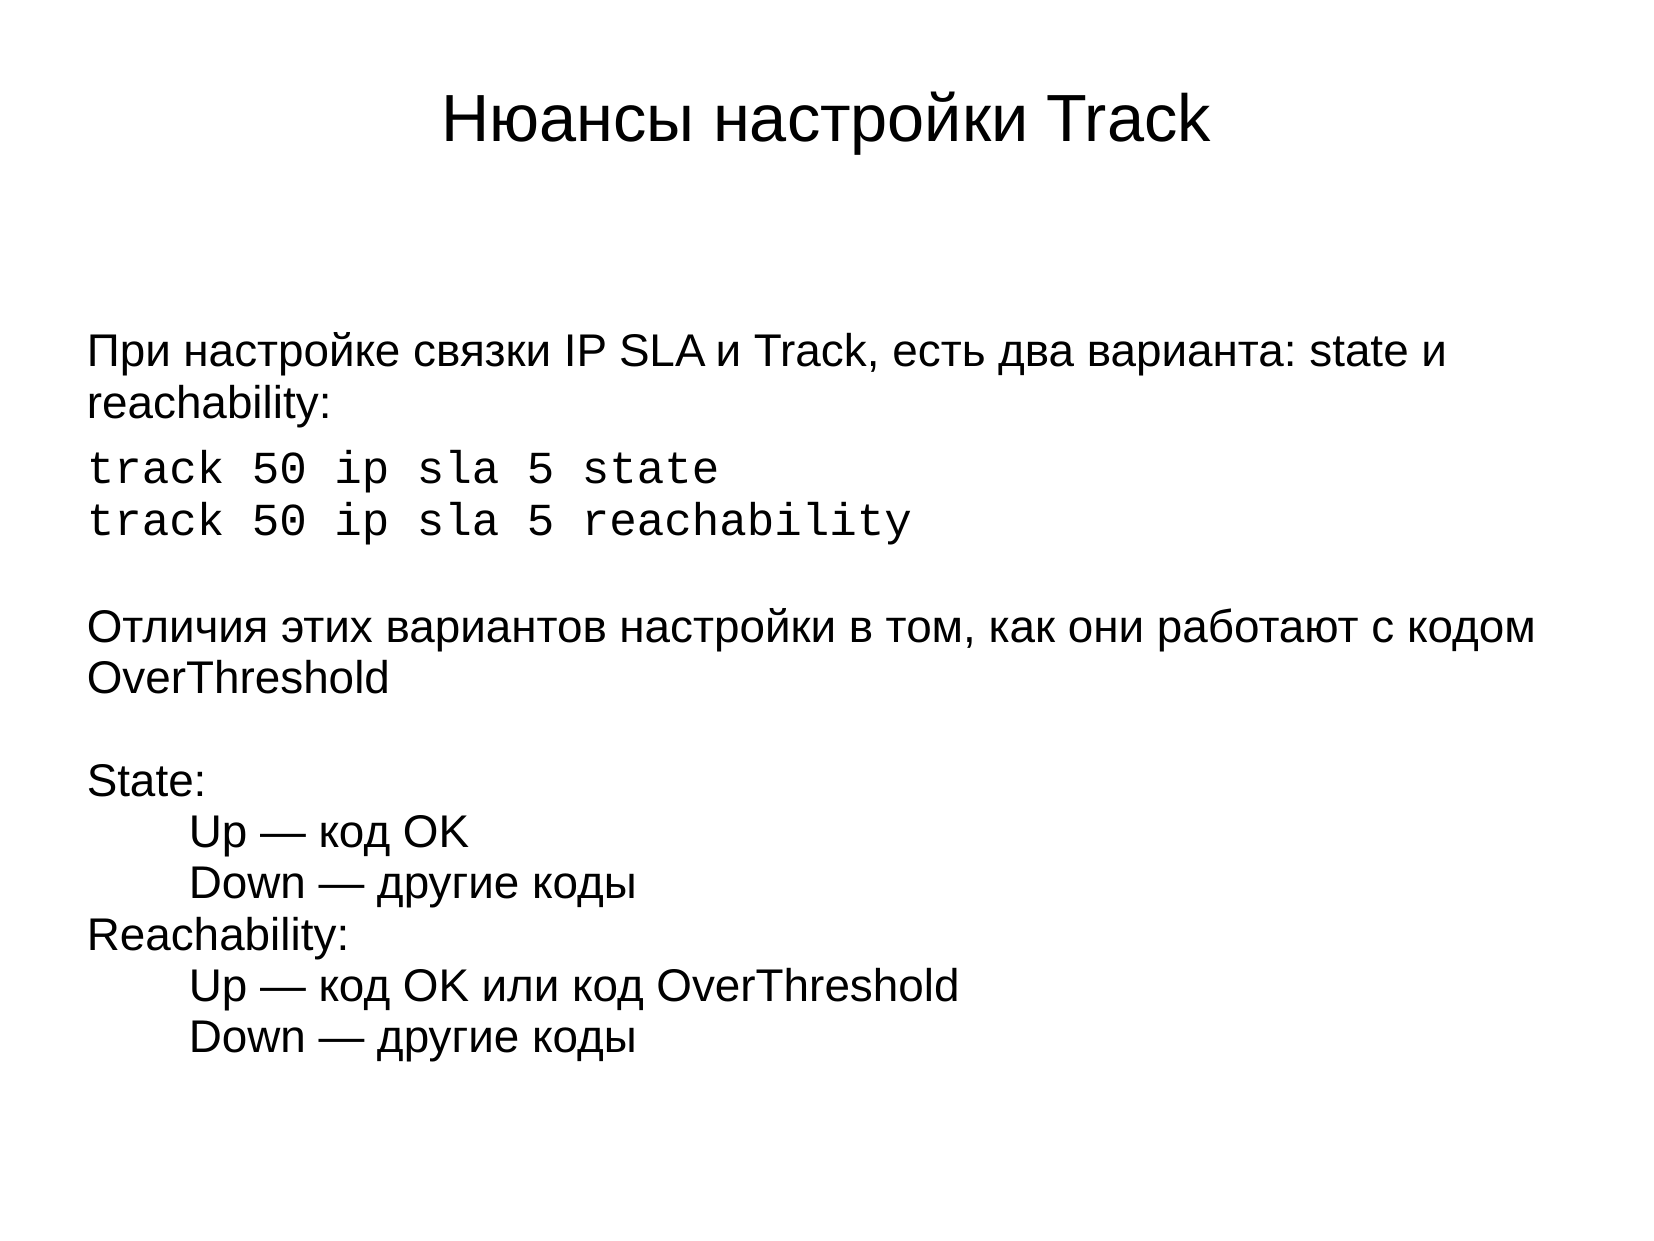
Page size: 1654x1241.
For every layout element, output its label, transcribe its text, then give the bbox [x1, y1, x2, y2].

title Нюансы настройки Track [82, 49, 1571, 188]
subtitle При настройке связки IP SLA и Track, есть два варианта: state и reachability: track 50 ip sla 5 state track 50 ip sla 5 reachability Отличия этих вариантов настройки в том, как они работают с кодом OverThreshold State: Up — код OK Down — другие коды Reachability: Up — код OK или код OverThreshold Down — другие коды [86, 324, 1576, 1063]
